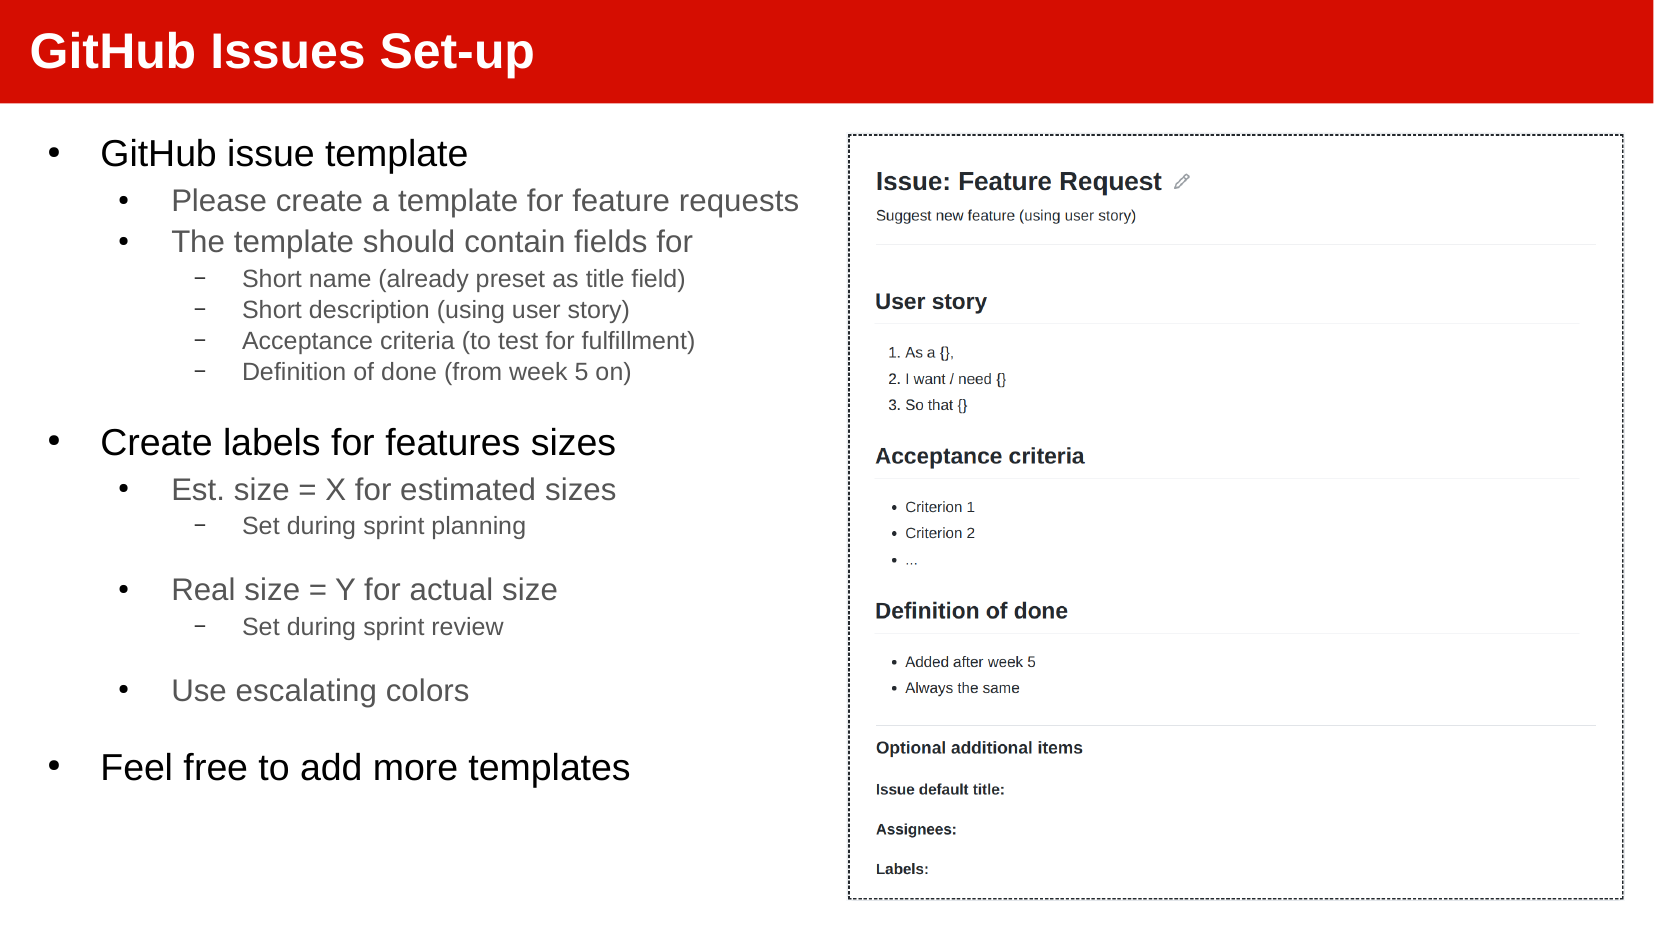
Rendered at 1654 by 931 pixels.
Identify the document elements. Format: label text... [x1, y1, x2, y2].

picture [846, 132, 1625, 901]
list GitHub issue template Please create a template for feature requests The template should contain fields for Short name (already preset as title field) Short description (using user story) Acceptance criteria (to test for fulfillment) Definition of done (from week 5 on) Create labels for features sizes Est. size = X for estimated sizes Set during sprint planning Real size = Y for actual size Set during sprint review Use escalating colors Feel free to add more templates [29, 132, 846, 813]
title GitHub Issues Set-up [0, 0, 1654, 104]
